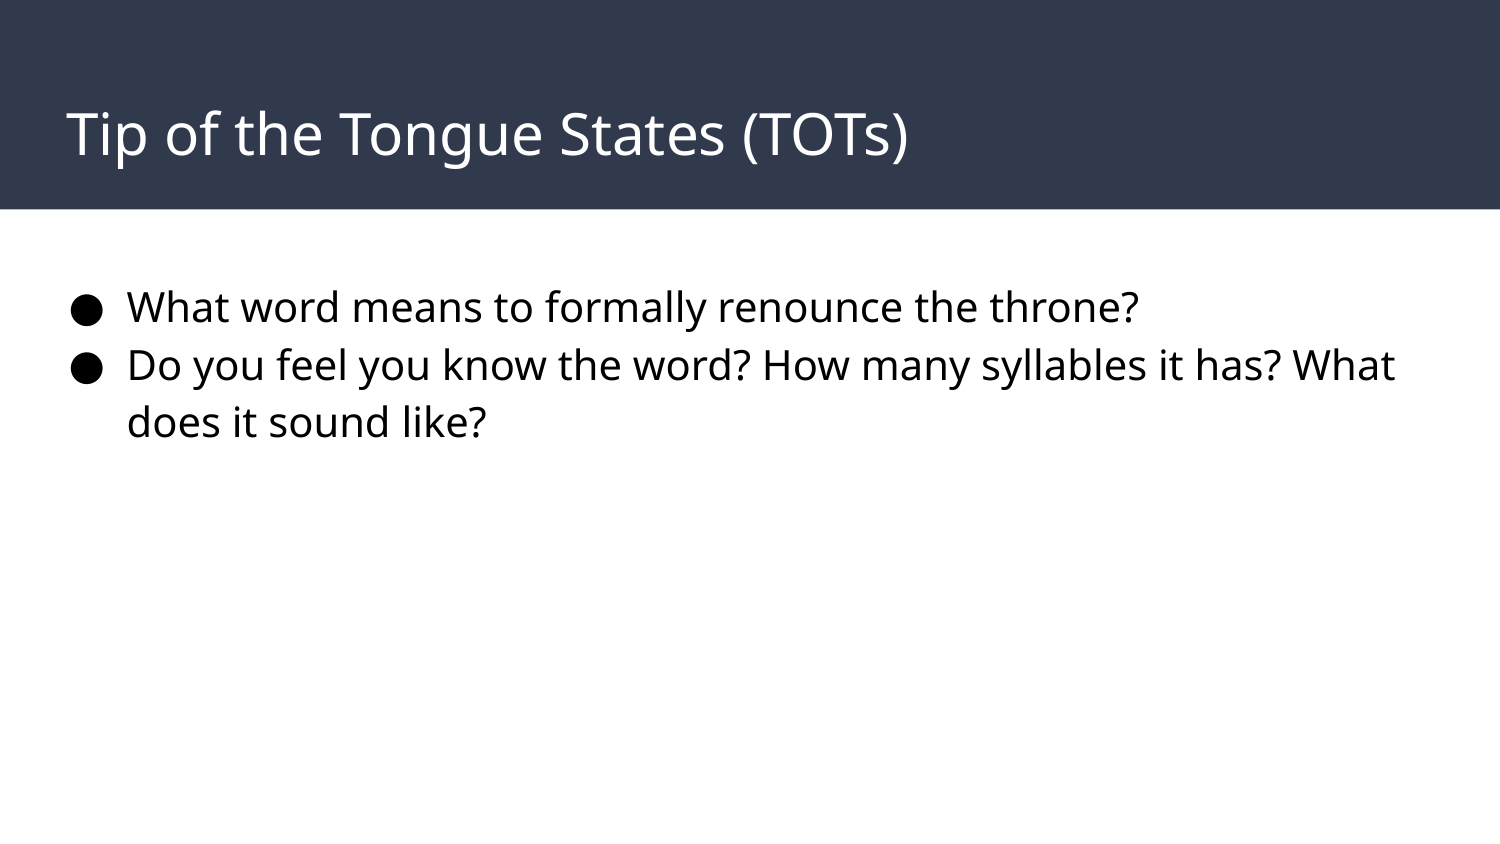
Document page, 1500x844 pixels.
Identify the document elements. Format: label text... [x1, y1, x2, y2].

text_box What word means to formally renounce the throne? Do you feel you know the word? How many syllables it has? What does it sound like? [36, 258, 1461, 824]
title Tip of the Tongue States (TOTs) [51, 82, 1449, 185]
